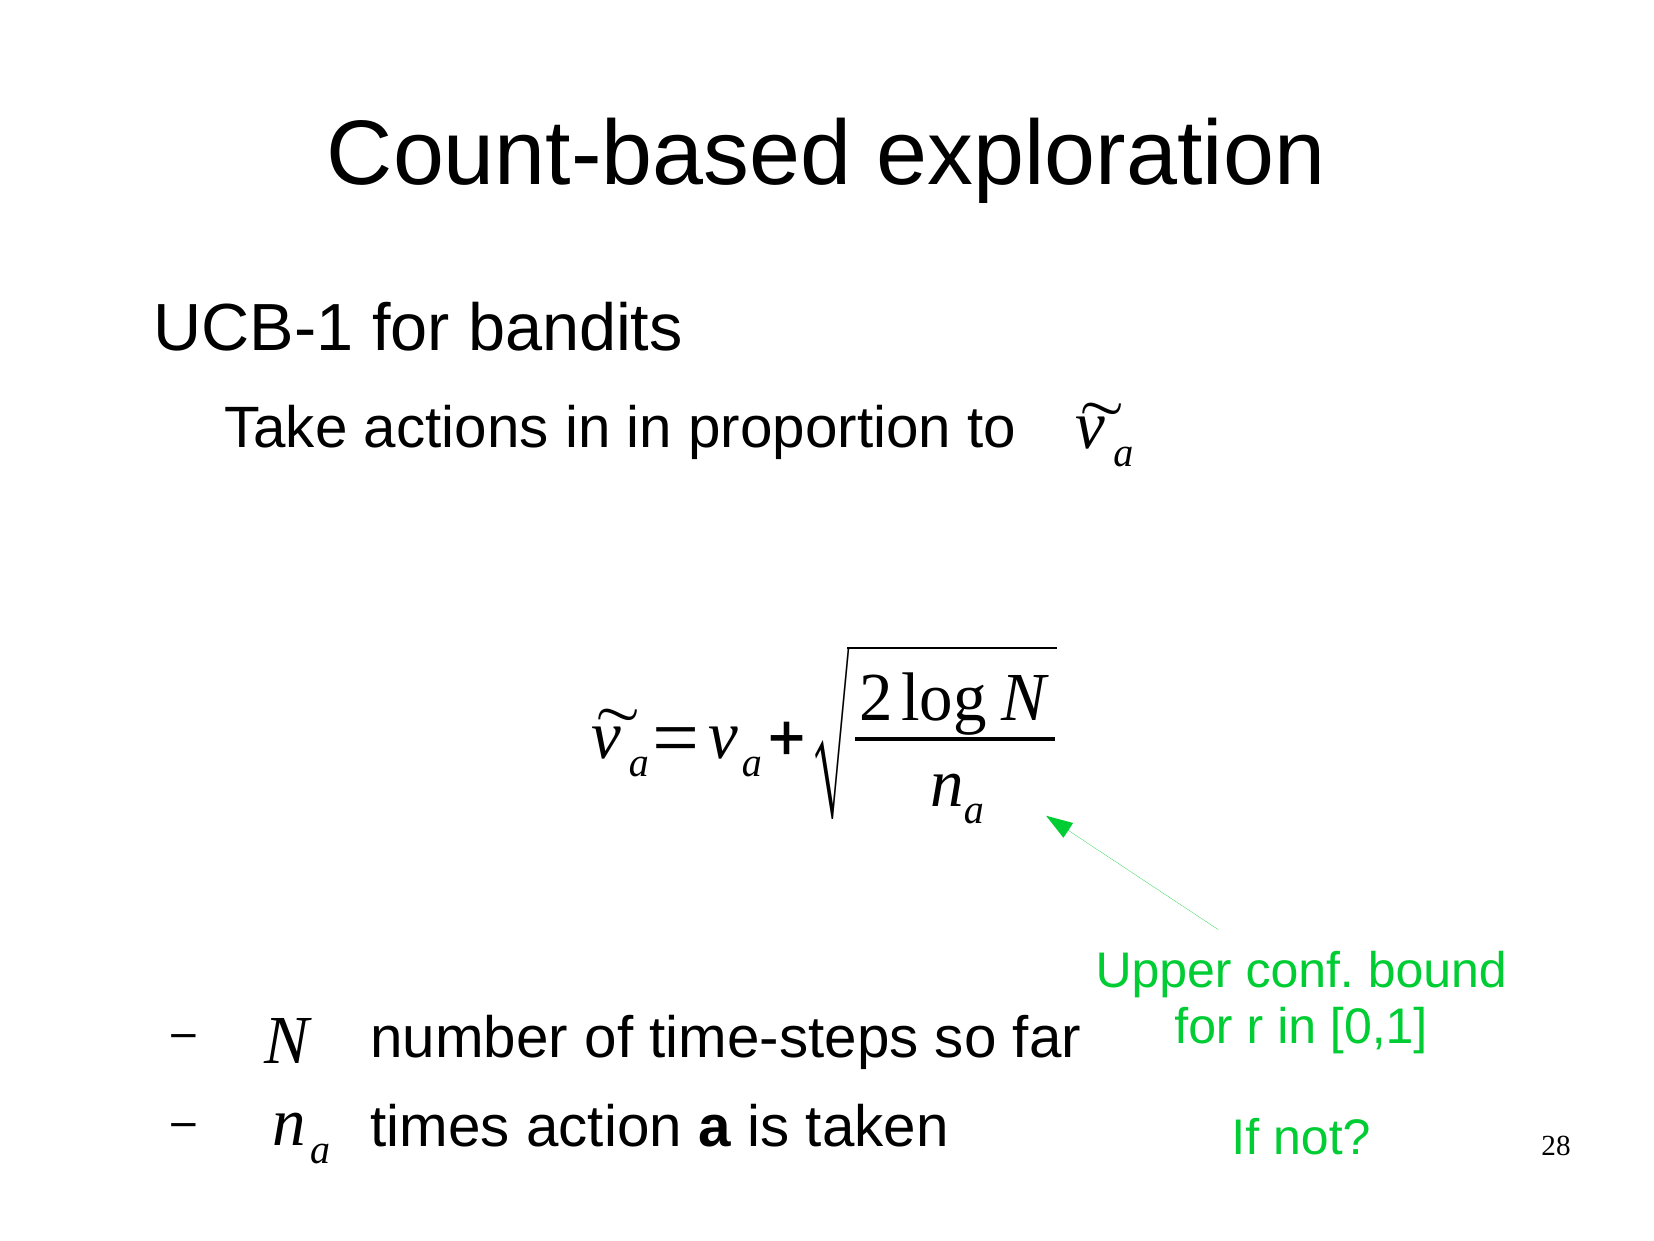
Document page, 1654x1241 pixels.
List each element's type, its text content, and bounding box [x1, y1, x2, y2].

chart [574, 642, 1076, 833]
title Count-based exploration [82, 49, 1571, 257]
text_box Upper conf. bound for r in [0,1] If not? [1080, 934, 1522, 1175]
list UCB-1 for bandits Take actions in in proportion to number of time-steps so far times action a is taken [82, 290, 1571, 1241]
chart [255, 1085, 345, 1174]
chart [1058, 388, 1149, 477]
chart [243, 1002, 332, 1081]
